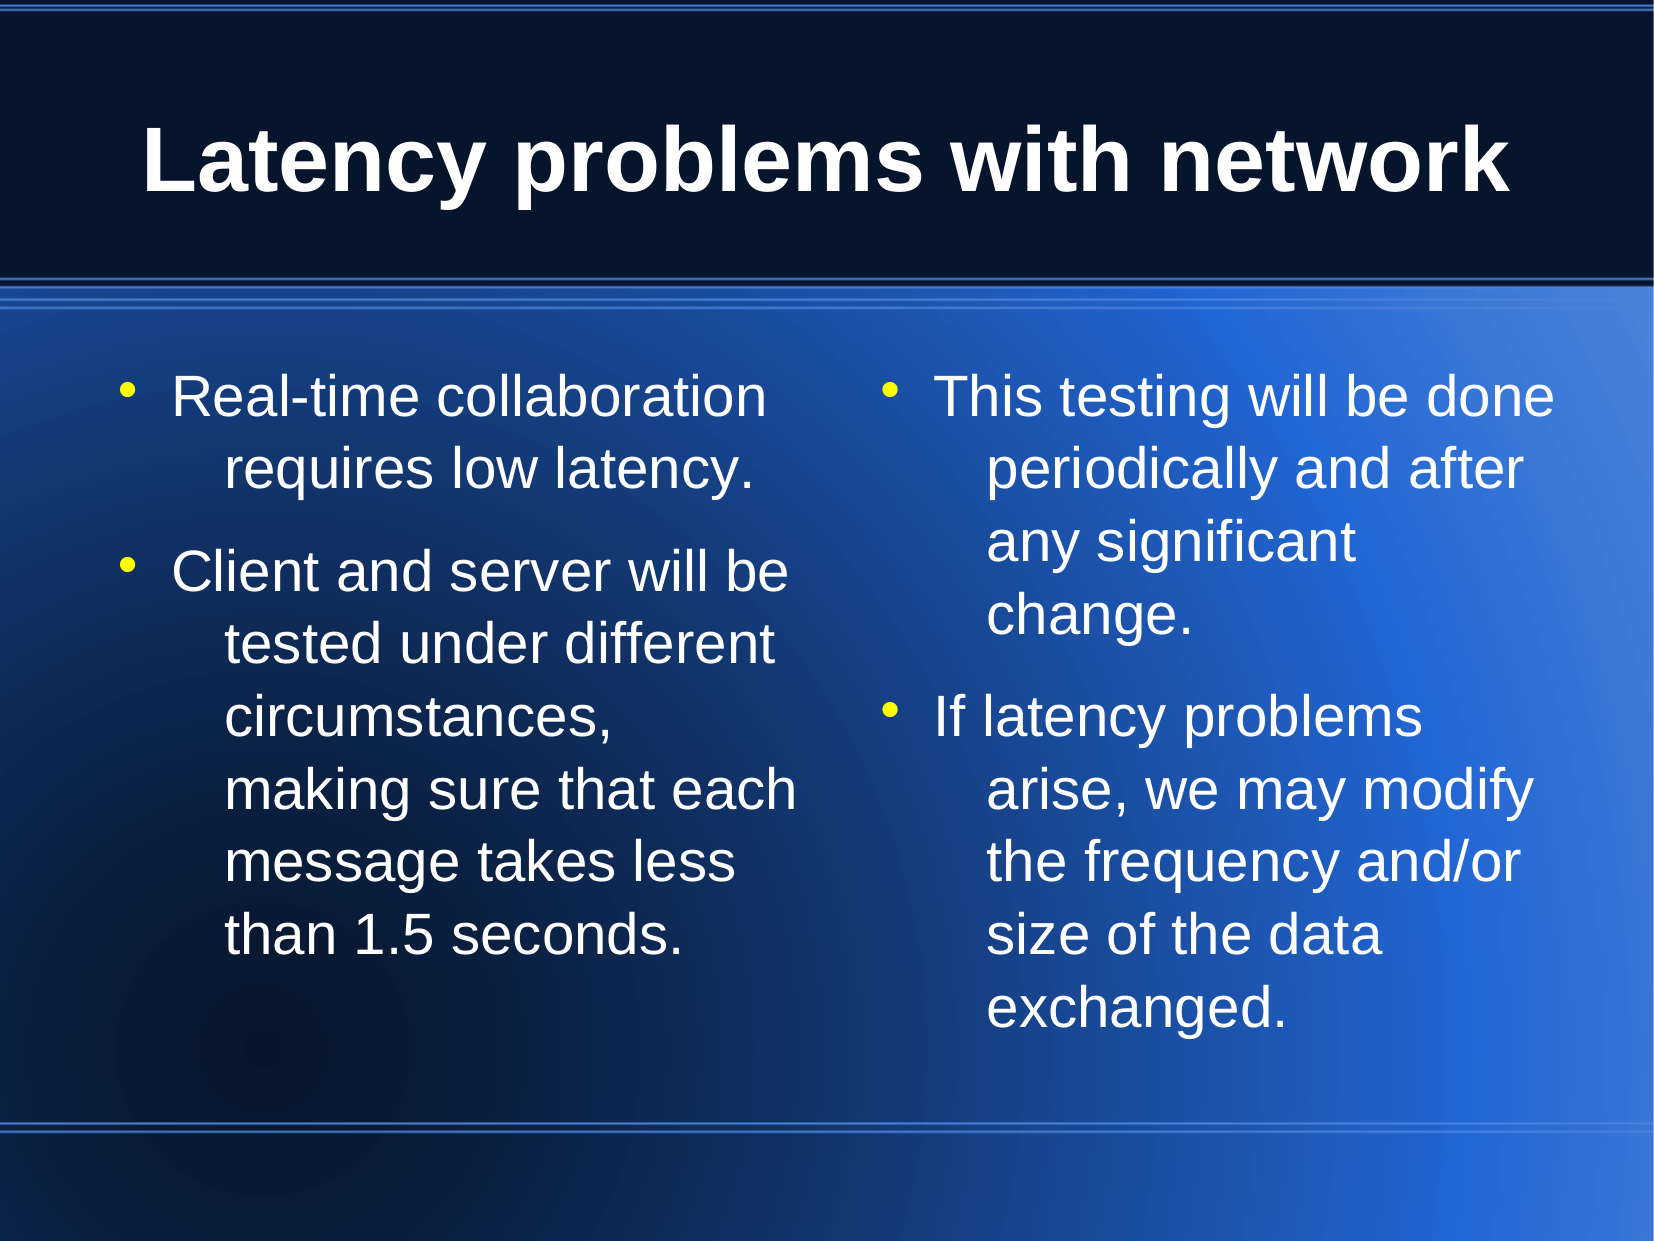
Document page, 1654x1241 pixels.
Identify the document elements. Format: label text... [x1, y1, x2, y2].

list Real-time collaboration requires low latency. Client and server will be tested under different circumstances, making sure that each message takes less than 1.5 seconds. [82, 355, 809, 1075]
title Latency problems with network [82, 49, 1571, 257]
list This testing will be done periodically and after any significant change. If latency problems arise, we may modify the frequency and/or size of the data exchanged. [845, 355, 1572, 1075]
